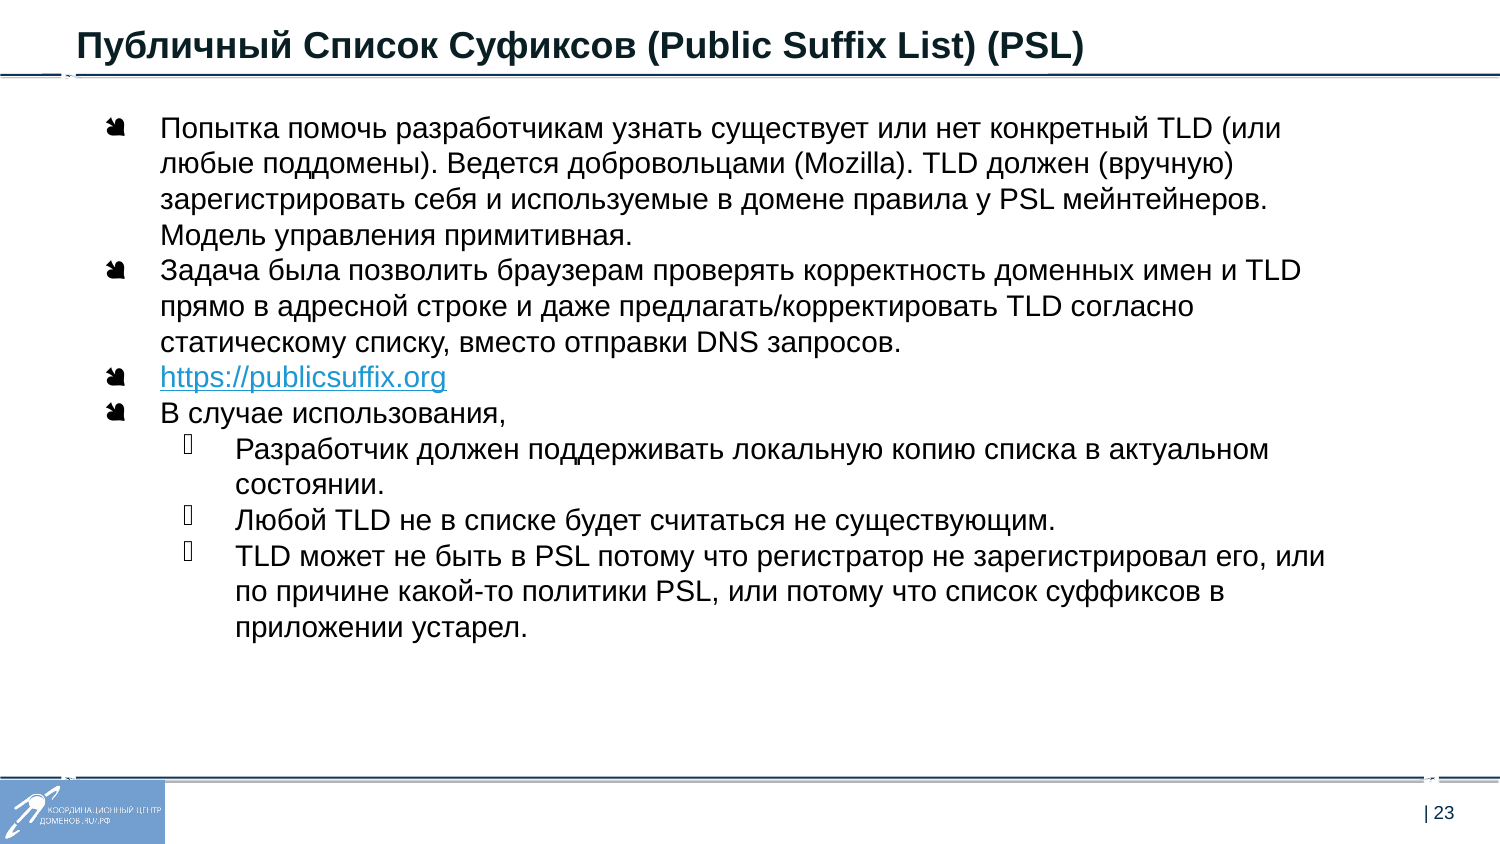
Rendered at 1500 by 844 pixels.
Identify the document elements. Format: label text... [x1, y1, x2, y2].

title Публичный Список Суфиксов (Public Suffix List) (PSL) [61, 5, 1376, 62]
list Попытка помочь разработчикам узнать существует или нет конкретный TLD (или любые поддомены). Ведется добровольцами (Mozilla). TLD должен (вручную) зарегистрировать себя и используемые в домене правила у PSL мейнтейнеров. Модель управления примитивная. Задача была позволить браузерам проверять корректность доменных имен и TLD прямо в адресной строке и даже предлагать/корректировать TLD согласно статическому списку, вместо отправки DNS запросов. https://publicsuffix.org В случае использования, Разработчик должен поддерживать локальную копию списка в актуальном состоянии. Любой TLD не в списке будет считаться не существующим. TLD может не быть в PSL потому что регистратор не зарегистрировал его, или по причине какой-то политики PSL, или потому что список суффиксов в приложении устарел. [70, 93, 1368, 656]
picture [0, 779, 166, 844]
